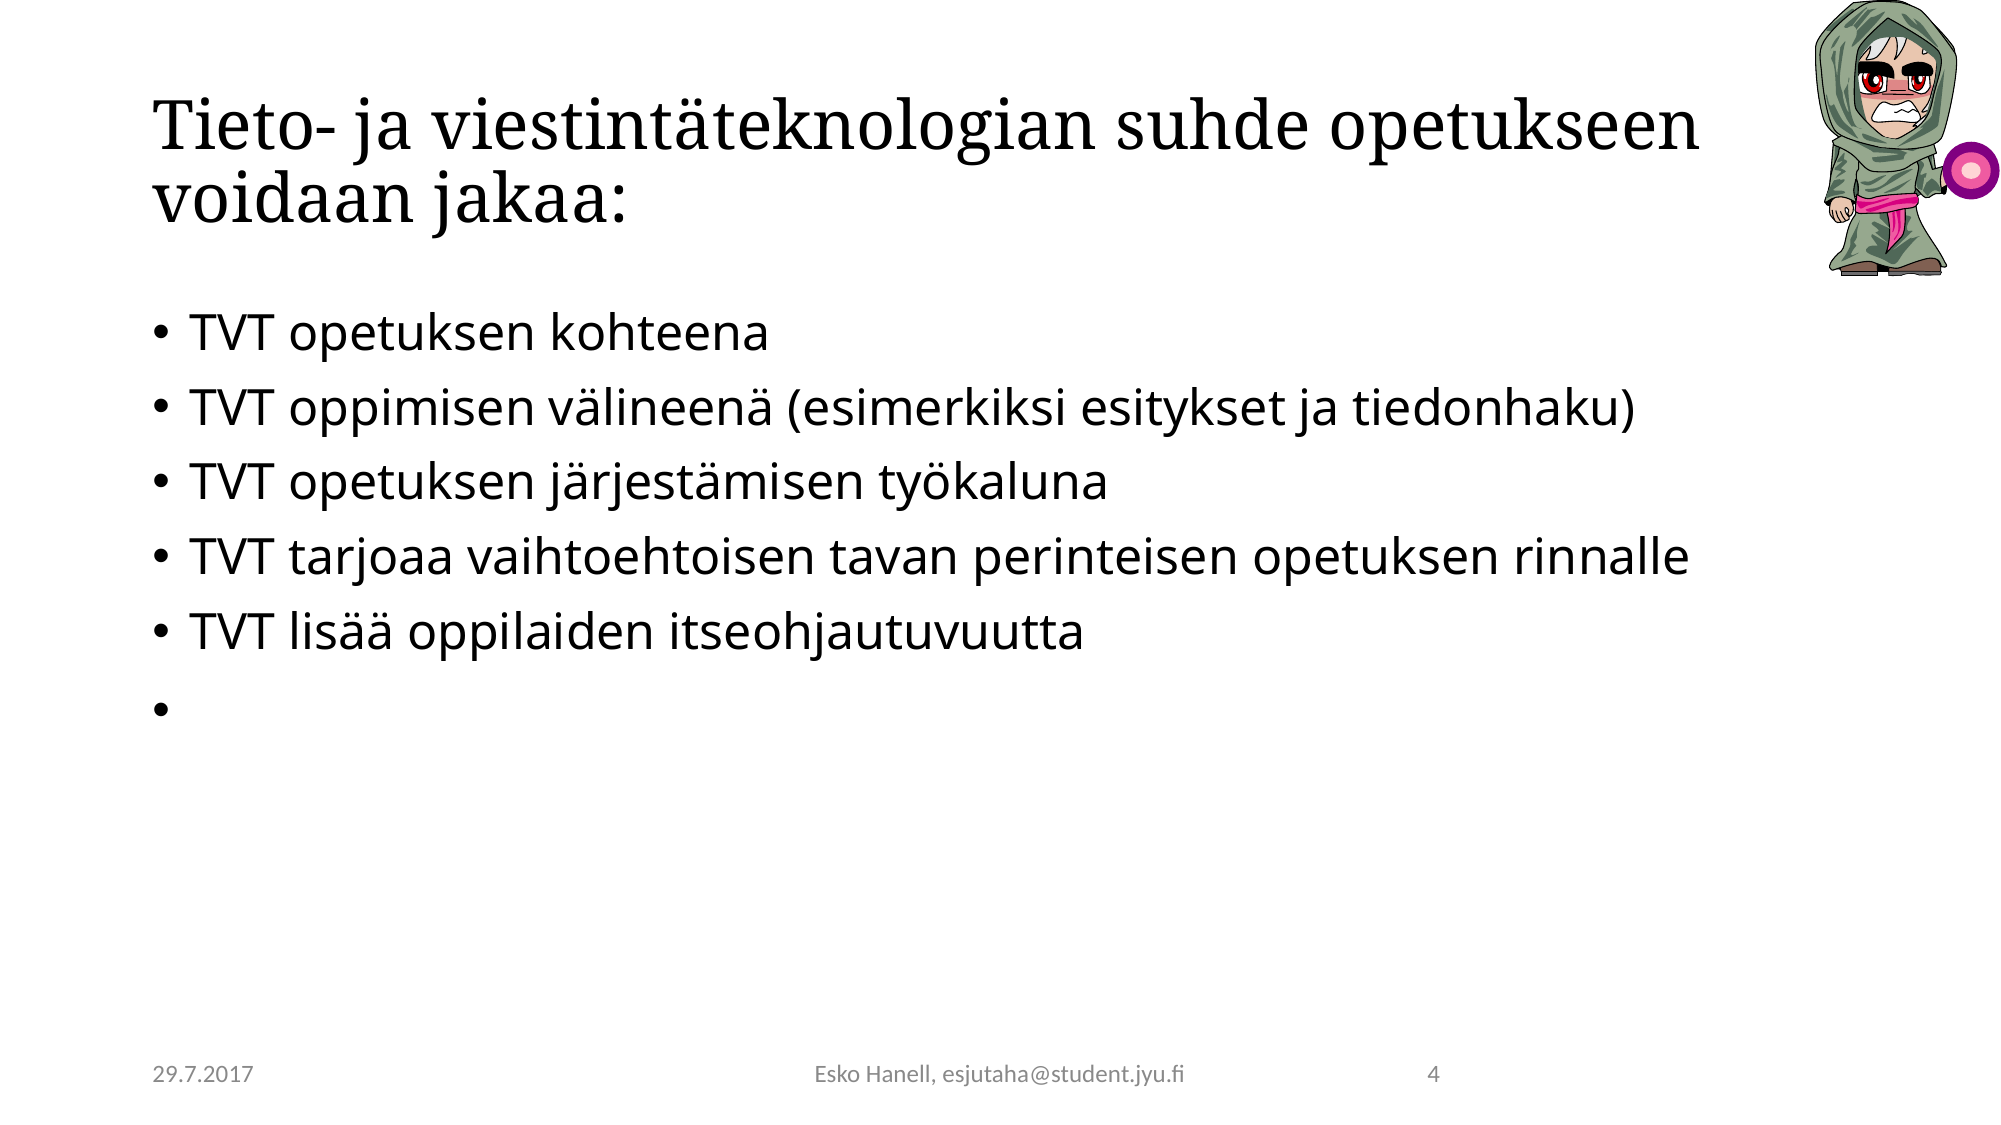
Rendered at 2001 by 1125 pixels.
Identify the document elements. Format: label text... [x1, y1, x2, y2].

text_box [1412, 1042, 1863, 1103]
title Tieto- ja viestintäteknologian suhde opetukseen voidaan jakaa: [137, 82, 1863, 299]
list TVT opetuksen kohteena TVT oppimisen välineenä (esimerkiksi esitykset ja tiedonhaku) TVT opetuksen järjestämisen työkaluna TVT tarjoaa vaihtoehtoisen tavan perinteisen opetuksen rinnalle TVT lisää oppilaiden itseohjautuvuutta [137, 299, 1863, 1014]
text_box 29.7.2017 [137, 1042, 588, 1103]
text_box Esko Hanell, esjutaha@student.jyu.fi [662, 1042, 1338, 1103]
